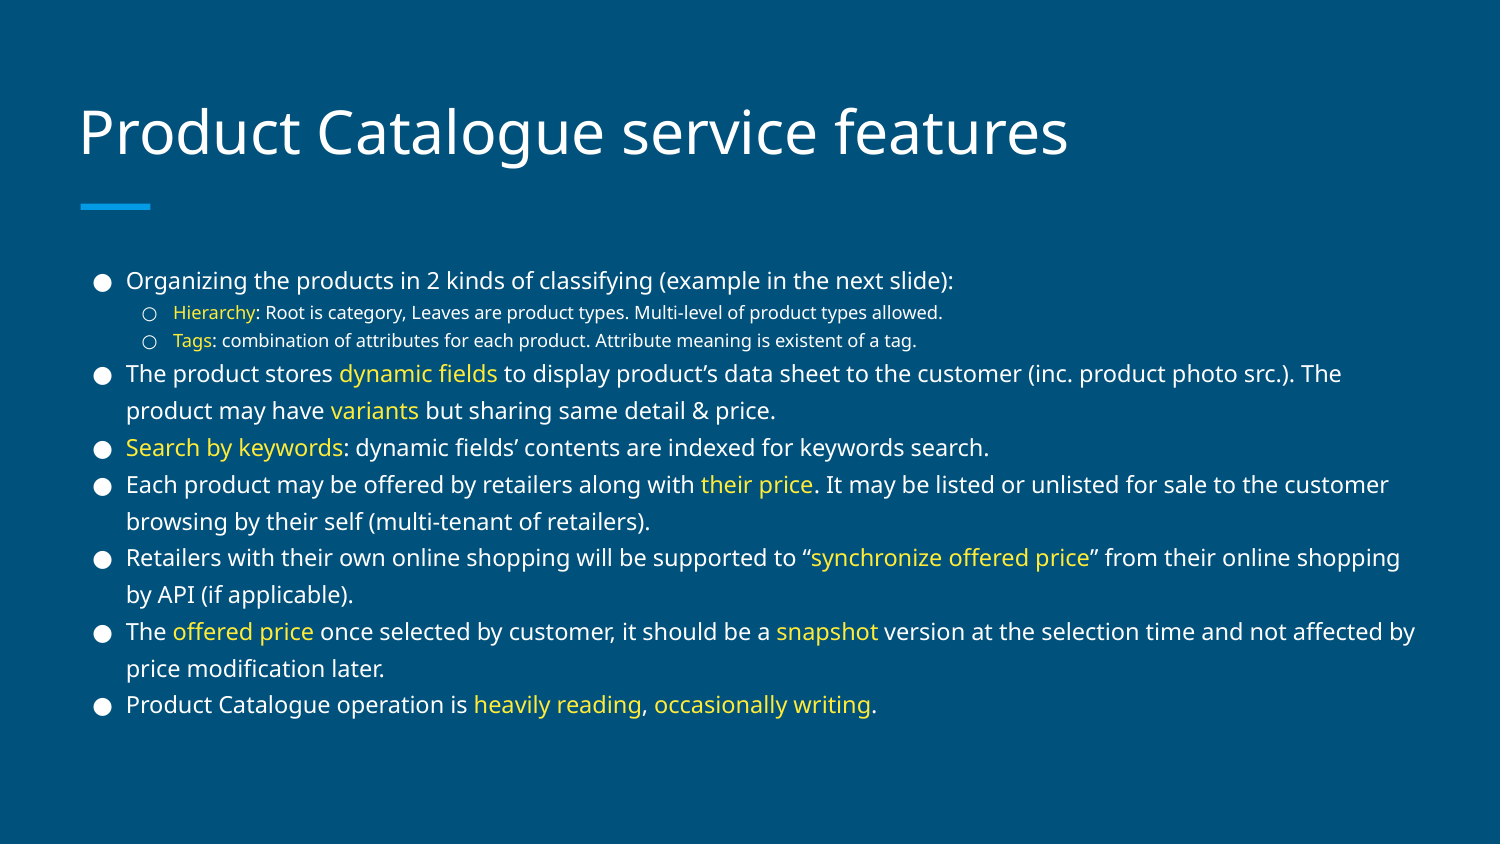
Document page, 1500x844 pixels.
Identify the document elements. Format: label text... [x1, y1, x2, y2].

list Organizing the products in 2 kinds of classifying (example in the next slide): Hierarchy: Root is category, Leaves are product types. Multi-level of product types allowed. Tags: combination of attributes for each product. Attribute meaning is existent of a tag. The product stores dynamic fields to display product’s data sheet to the customer (inc. product photo src.). The product may have variants but sharing same detail & price. Search by keywords: dynamic fields’ contents are indexed for keywords search. Each product may be offered by retailers along with their price. It may be listed or unlisted for sale to the customer browsing by their self (multi-tenant of retailers). Retailers with their own online shopping will be supported to “synchronize offered price” from their online shopping by API (if applicable). The offered price once selected by customer, it should be a snapshot version at the selection time and not affected by price modification later. Product Catalogue operation is heavily reading, occasionally writing. [63, 244, 1437, 750]
title Product Catalogue service features [63, 75, 1437, 188]
